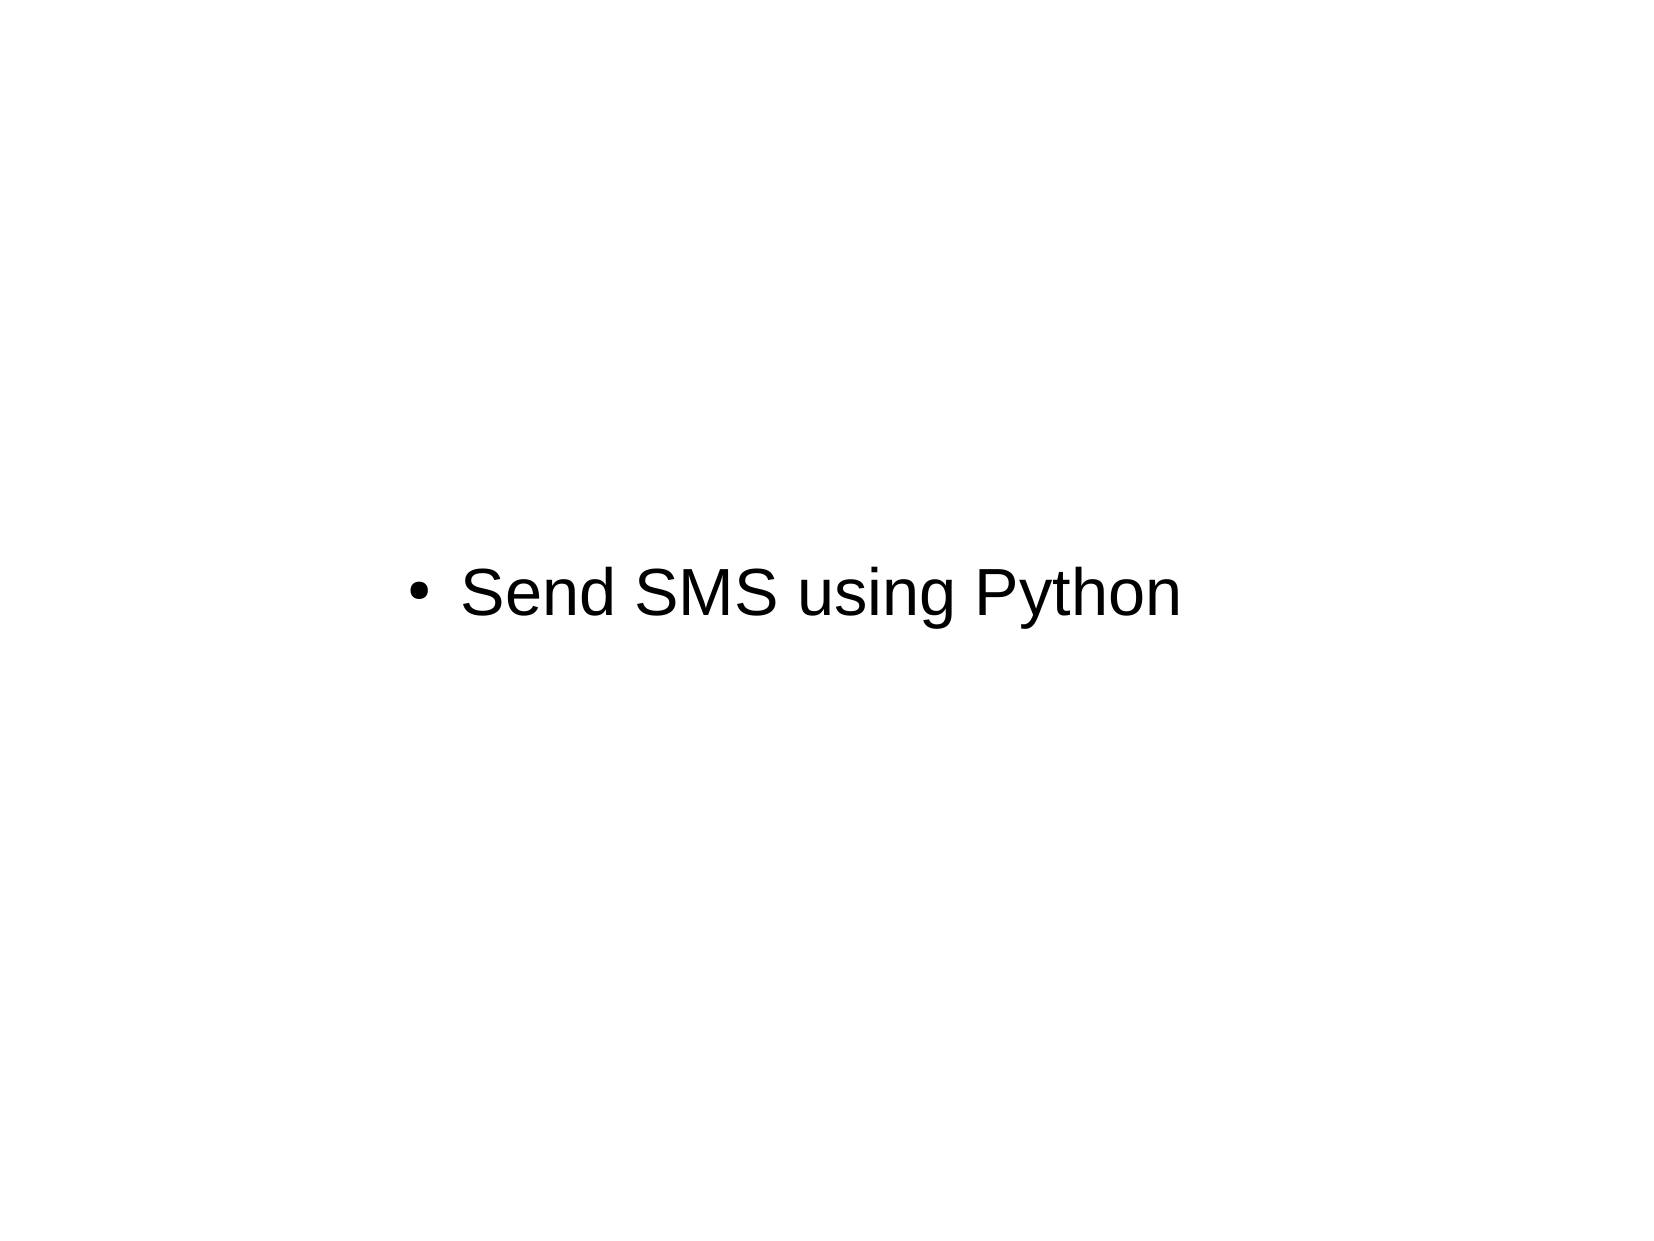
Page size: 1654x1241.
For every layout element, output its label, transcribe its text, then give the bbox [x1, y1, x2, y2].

list Send SMS using Python [389, 555, 1312, 643]
